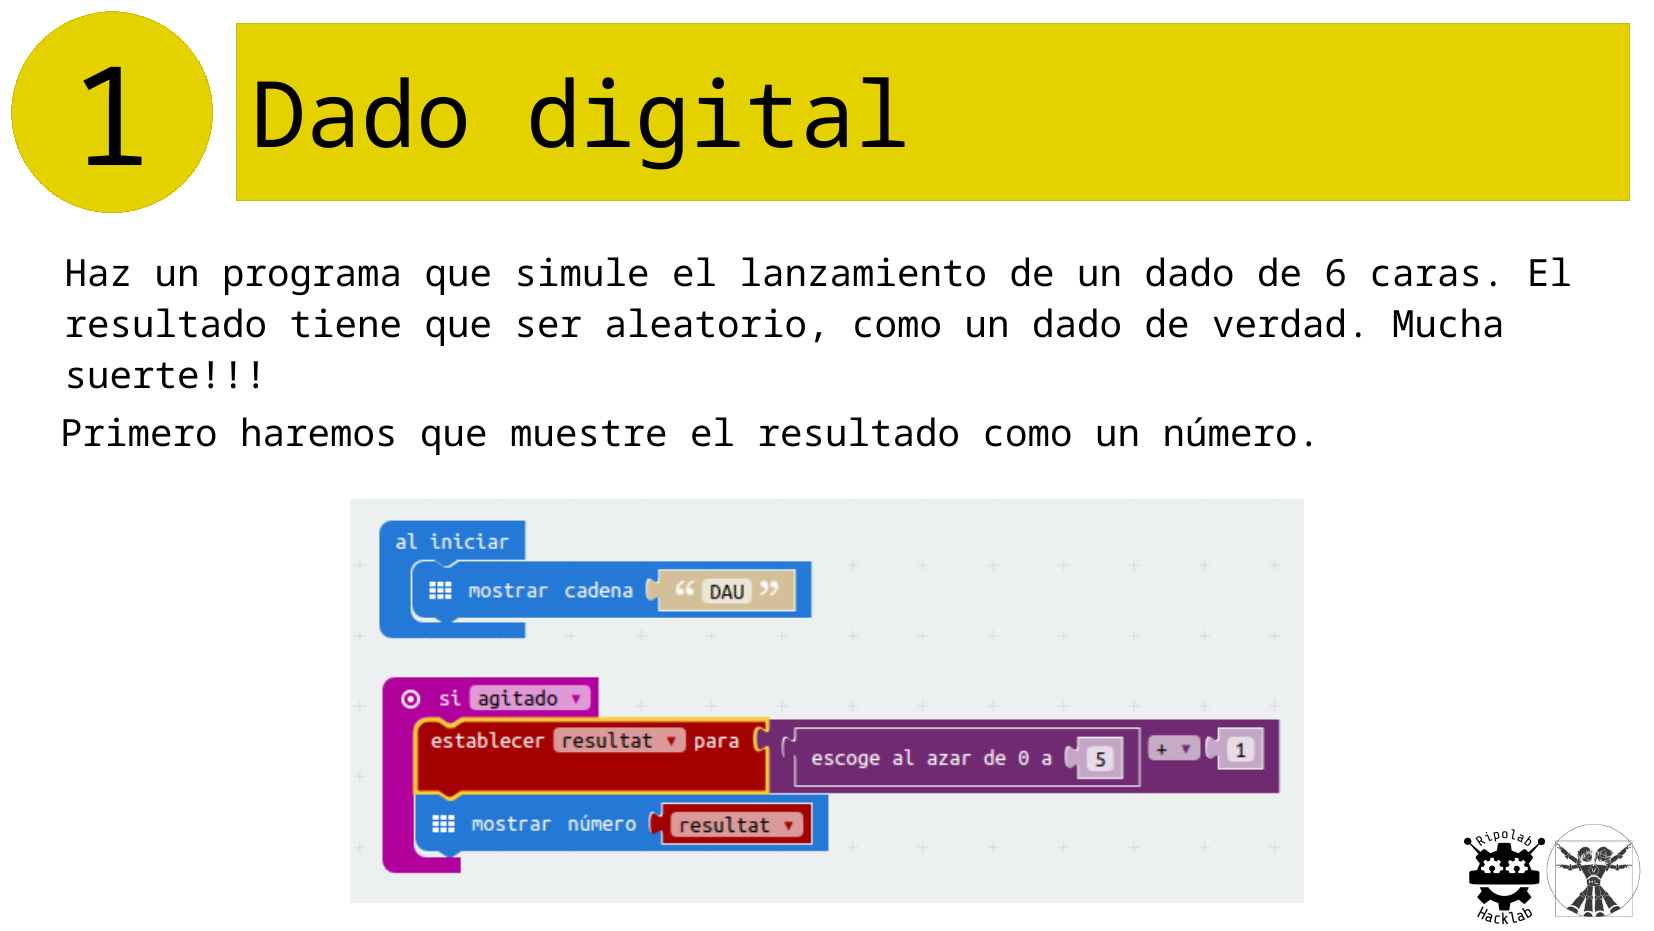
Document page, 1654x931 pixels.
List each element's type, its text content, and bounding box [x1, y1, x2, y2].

text_box 1 [11, 11, 213, 213]
text_box Dado digital [236, 23, 1630, 201]
text_box Haz un programa que simule el lanzamiento de un dado de 6 caras. El resultado tiene que ser aleatorio, como un dado de verdad. Mucha suerte!!! [49, 238, 1629, 401]
text_box Primero haremos que muestre el resultado como un número. [45, 399, 1625, 507]
picture [1464, 820, 1642, 924]
picture [350, 507, 1304, 903]
